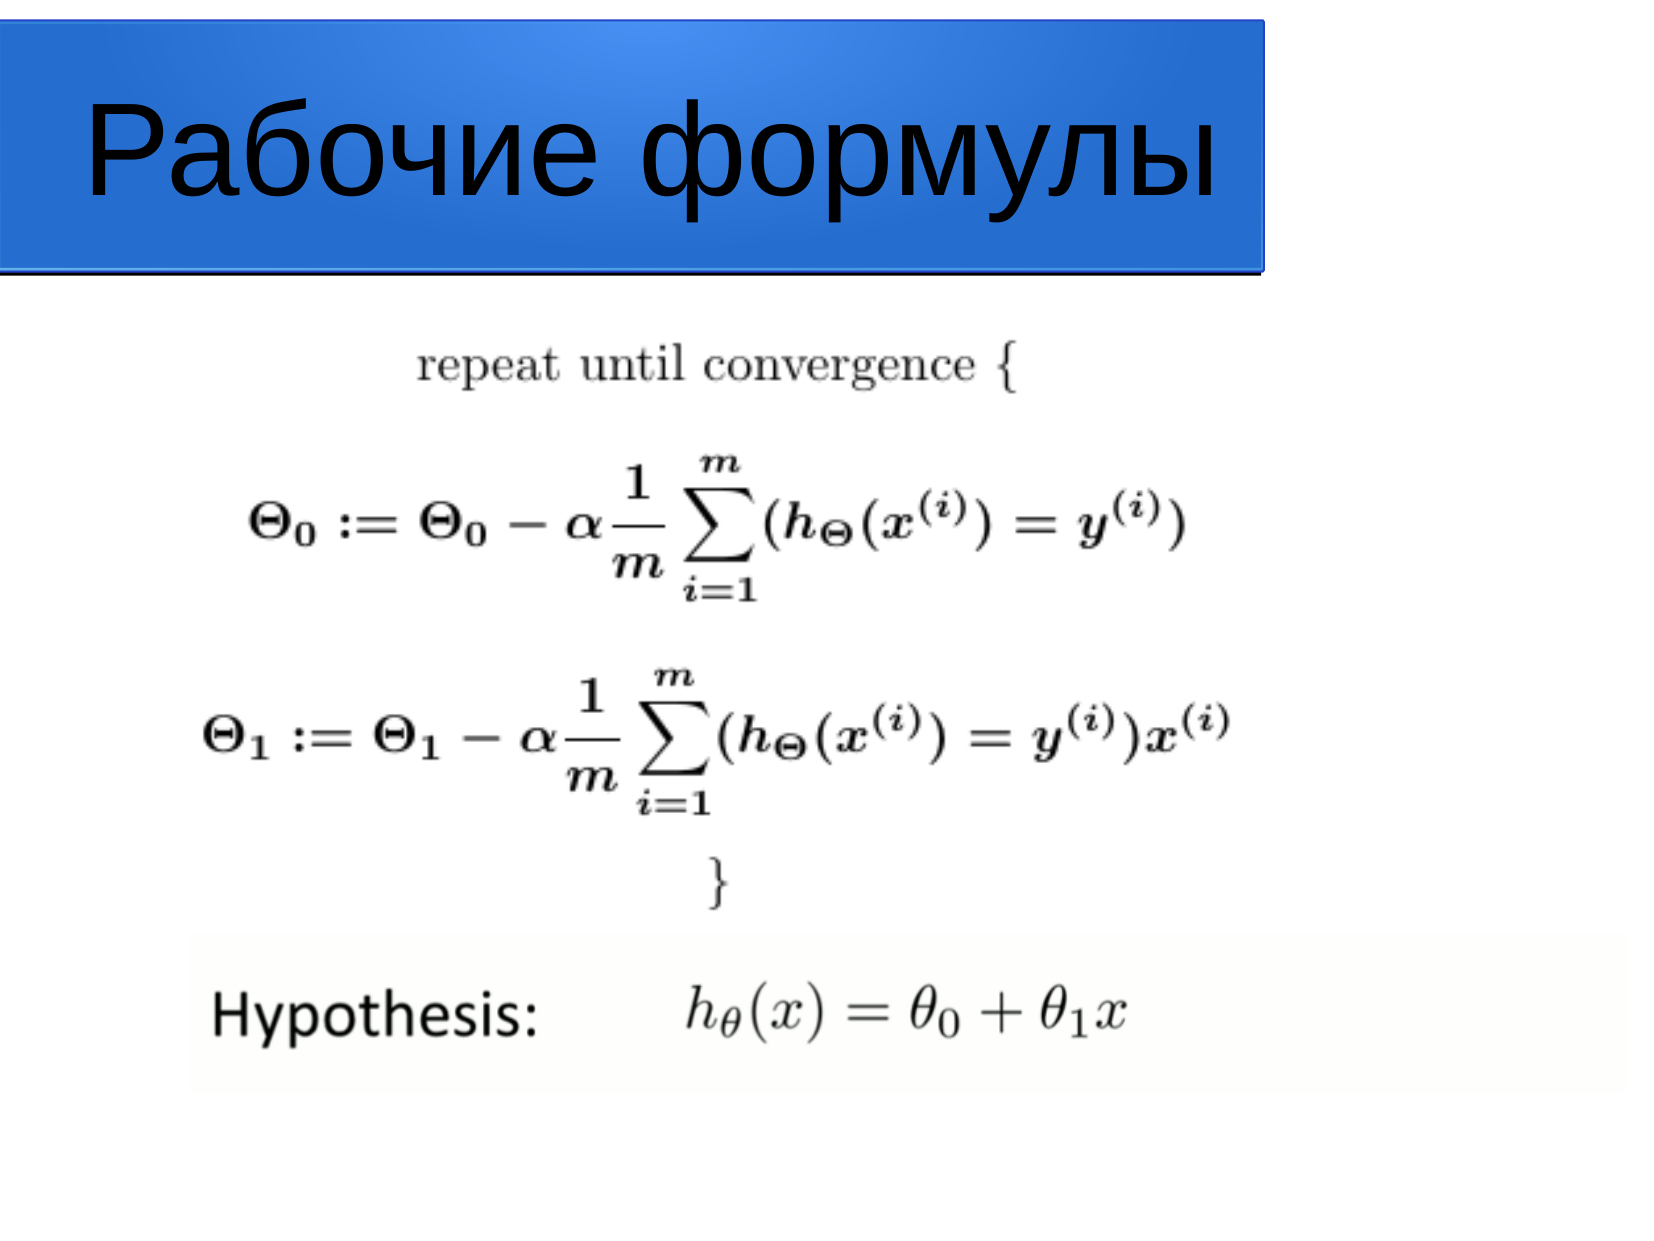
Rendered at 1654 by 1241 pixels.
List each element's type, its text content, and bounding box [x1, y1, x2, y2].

picture [188, 933, 1627, 1093]
picture [12, 307, 1312, 929]
title Рабочие формулы [82, 47, 1235, 252]
